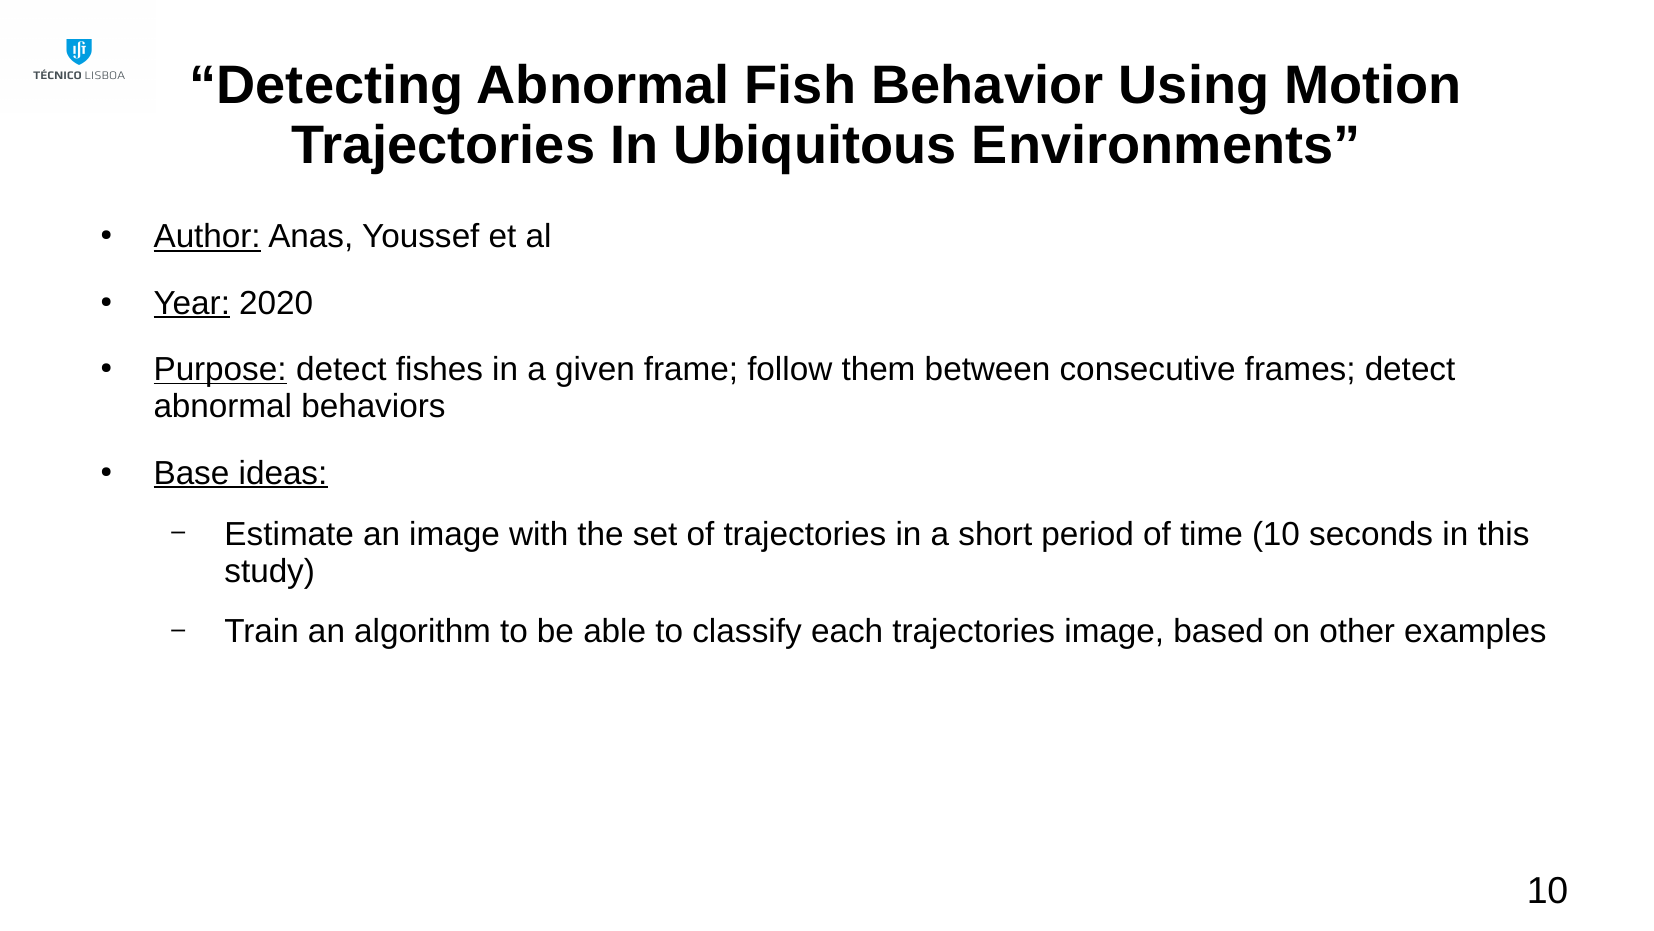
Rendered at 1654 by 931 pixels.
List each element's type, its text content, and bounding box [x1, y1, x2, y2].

text_box <number> [1512, 862, 1654, 931]
list Author: Anas, Youssef et al Year: 2020 Purpose: detect fishes in a given frame; follow them between consecutive frames; detect abnormal behaviors Base ideas: Estimate an image with the set of trajectories in a short period of time (10 seconds in this study) Train an algorithm to be able to classify each trajectories image, based on other examples [82, 217, 1571, 758]
title “Detecting Abnormal Fish Behavior Using Motion Trajectories In Ubiquitous Environments” [82, 37, 1571, 193]
picture [0, 0, 156, 113]
